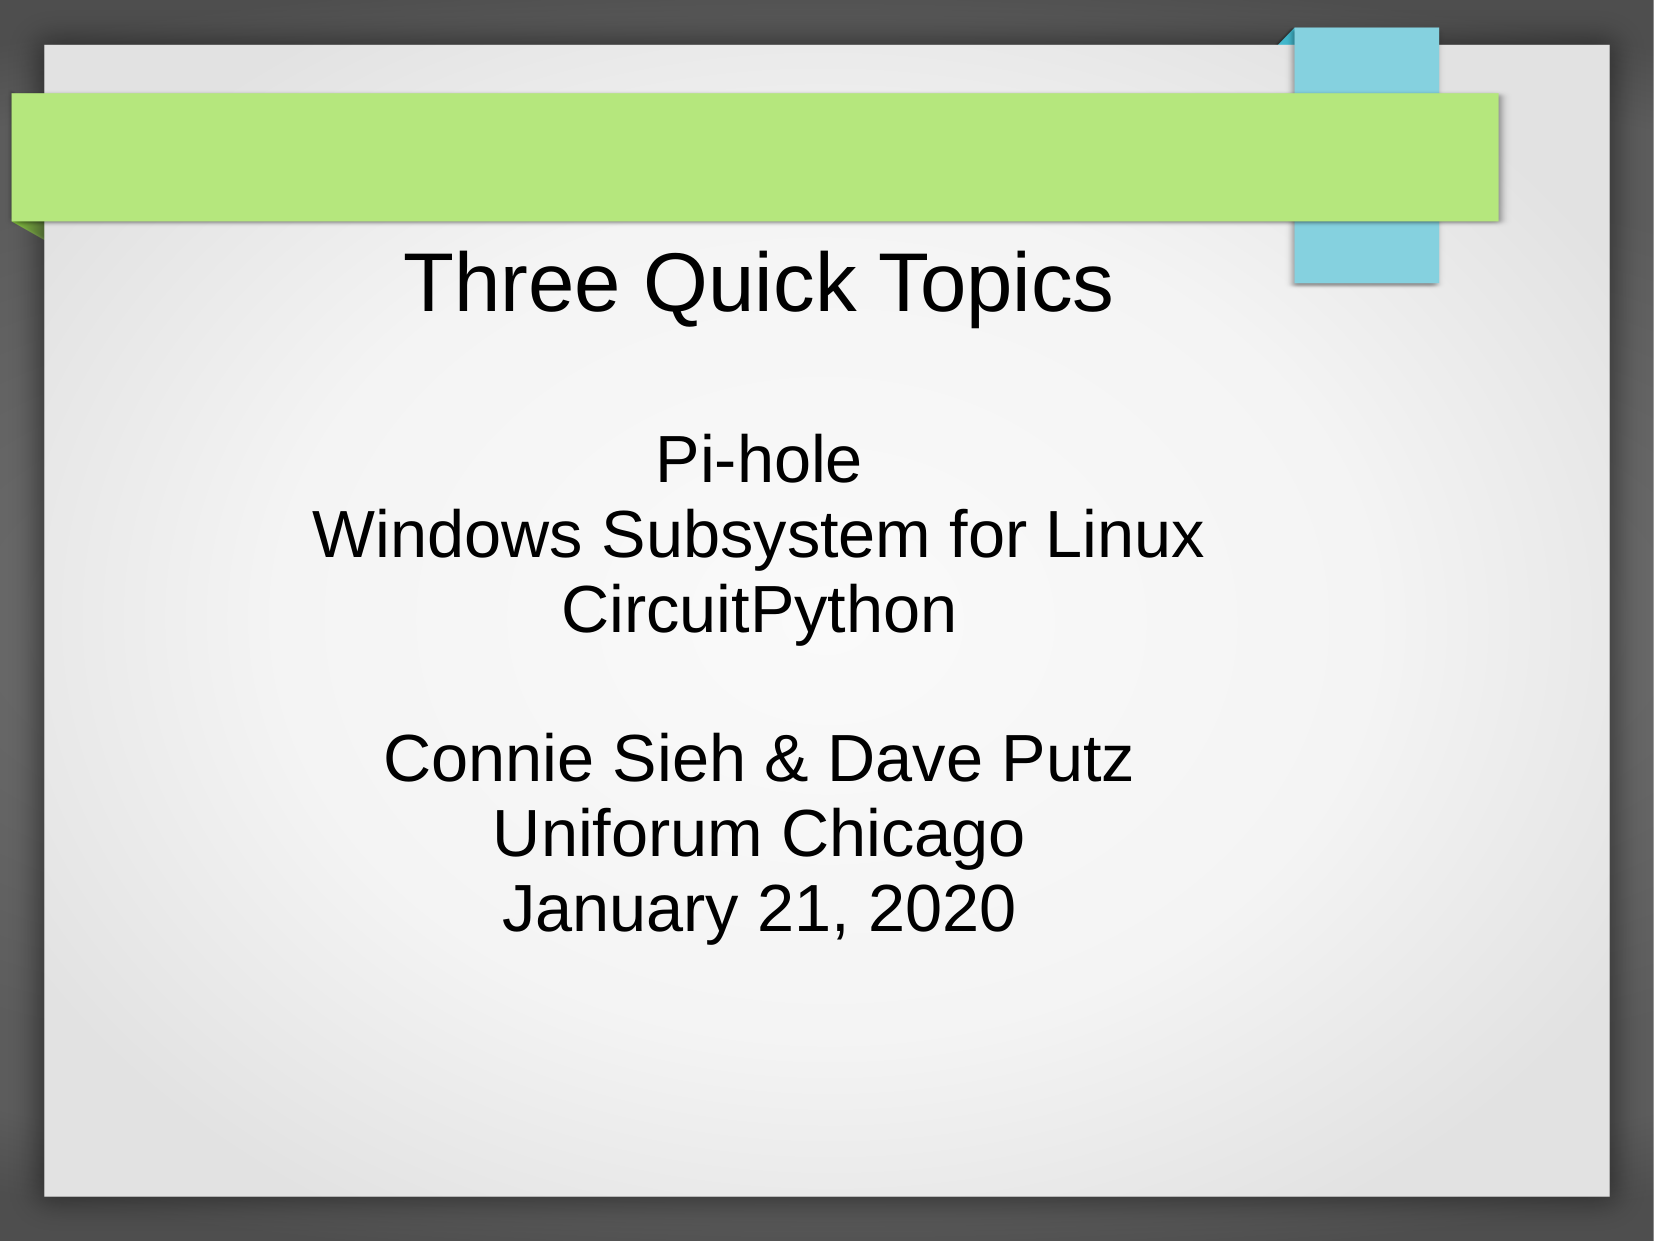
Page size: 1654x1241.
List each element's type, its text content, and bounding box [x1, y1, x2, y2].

subtitle Three Quick Topics Pi-hole Windows Subsystem for Linux CircuitPython Connie Sieh & Dave Putz Uniforum Chicago January 21, 2020 [168, 142, 1351, 1095]
picture [0, 0, 1654, 1241]
